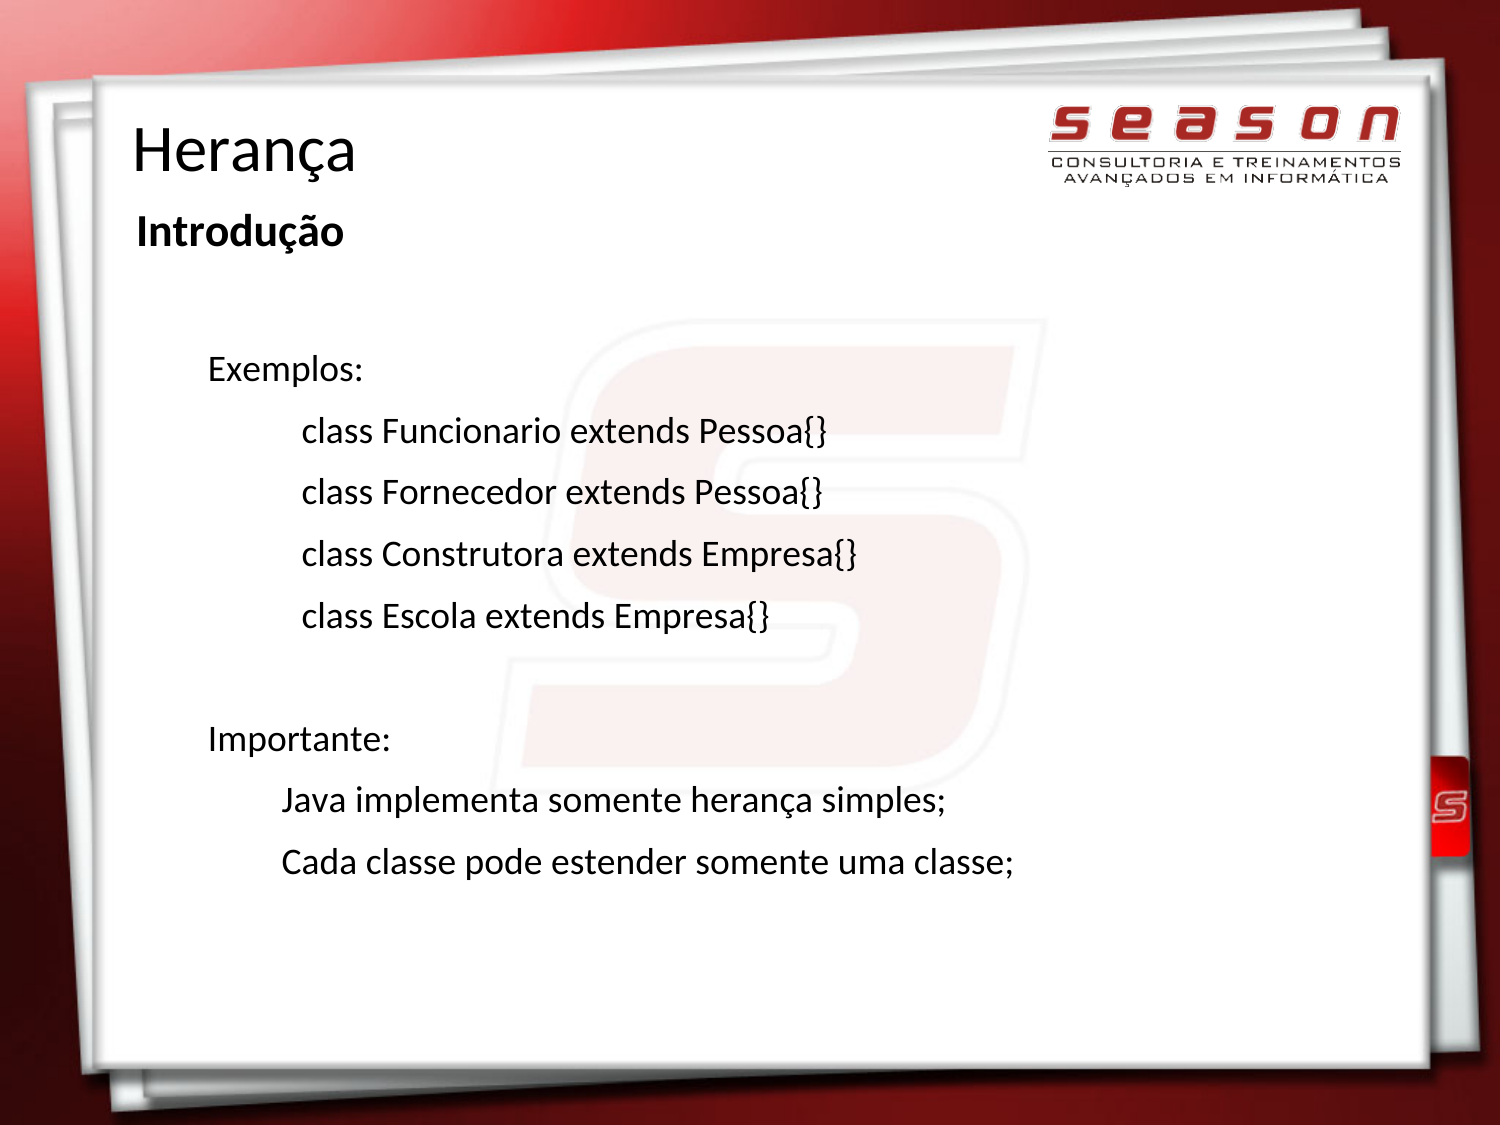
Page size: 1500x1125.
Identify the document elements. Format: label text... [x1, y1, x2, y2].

title Herança [118, 33, 1394, 257]
text_box Exemplos: class Funcionario extends Pessoa{} class Fornecedor extends Pessoa{} class Construtora extends Empresa{} class Escola extends Empresa{} Importante: Java implementa somente herança simples; Cada classe pode estender somente uma classe; [207, 343, 1328, 883]
picture [0, 0, 1500, 1125]
text_box Introdução [119, 200, 1240, 256]
